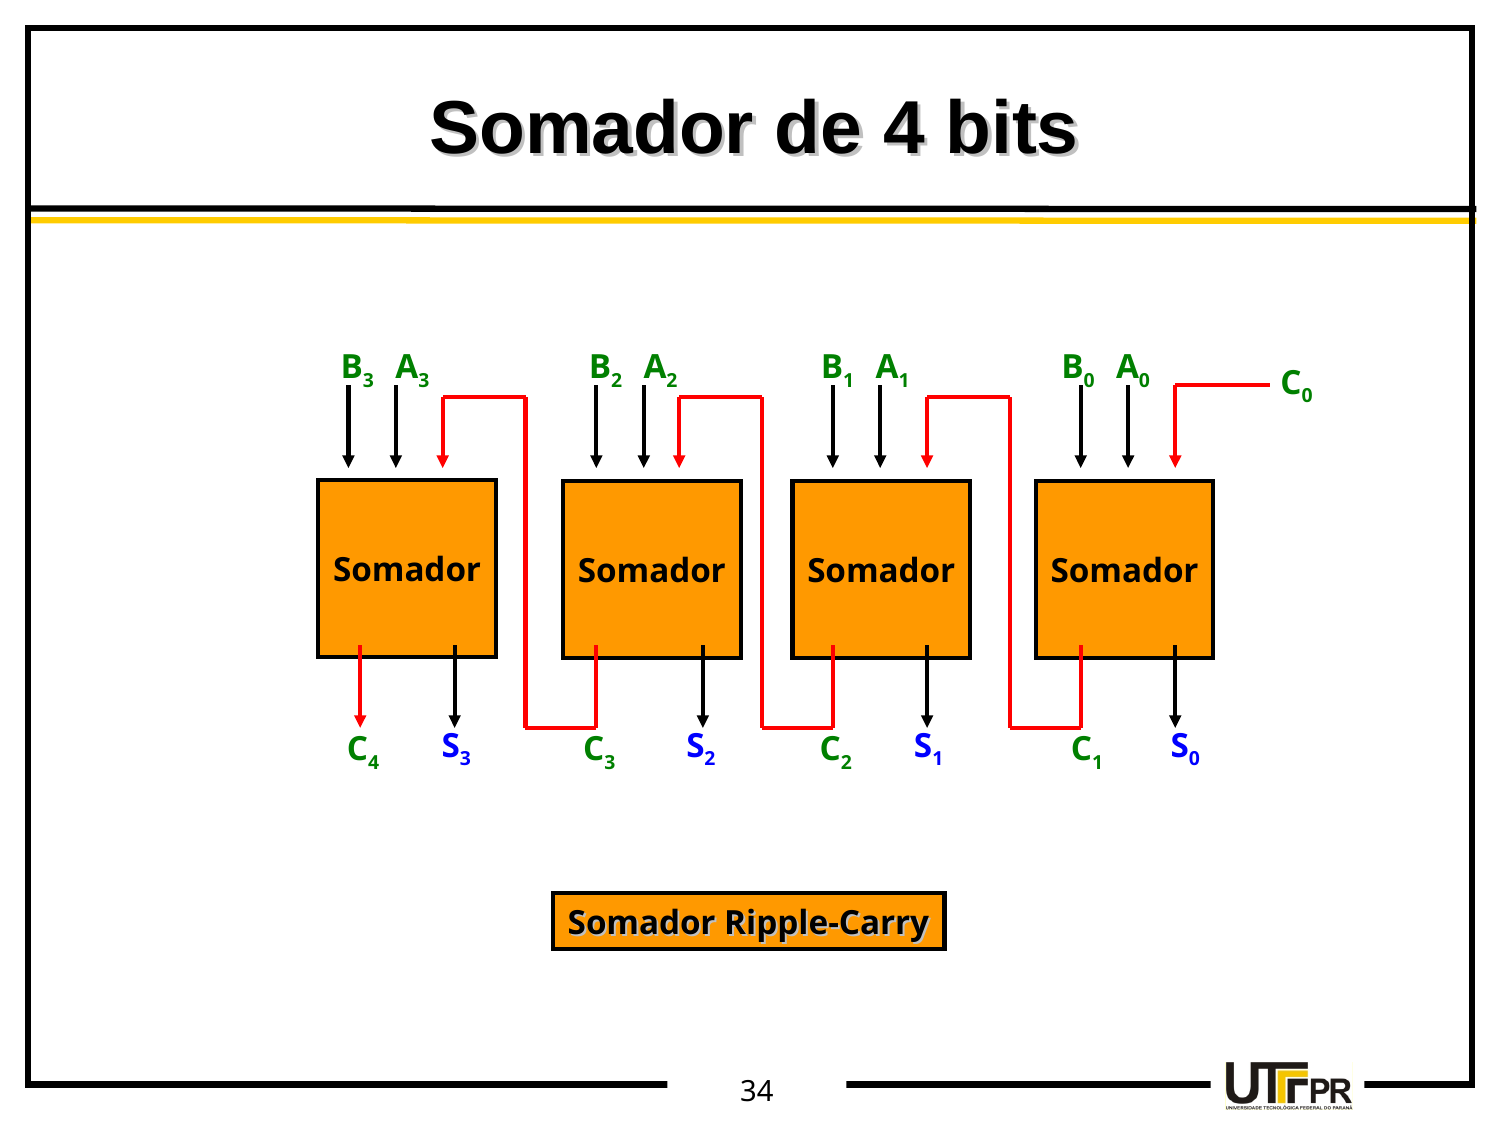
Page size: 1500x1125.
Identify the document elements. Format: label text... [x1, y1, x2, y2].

text_box C2 [804, 719, 867, 781]
text_box Somador [318, 480, 496, 657]
text_box C3 [568, 719, 631, 781]
text_box S1 [899, 716, 959, 778]
picture [1225, 1062, 1353, 1110]
text_box B2 [574, 338, 638, 399]
text_box B0 [1046, 338, 1110, 399]
text_box Somador [563, 481, 741, 658]
text_box A2 [638, 338, 693, 399]
text_box C0 [1265, 353, 1328, 415]
text_box Somador [1035, 481, 1214, 658]
text_box A1 [870, 338, 925, 399]
text_box A3 [389, 338, 445, 399]
text_box C1 [1056, 719, 1119, 781]
text_box A0 [1110, 338, 1165, 399]
text_box C4 [332, 719, 395, 781]
text_box B3 [325, 338, 389, 399]
text_box S2 [671, 716, 731, 778]
text_box Somador Ripple-Carry [552, 893, 945, 949]
text_box Somador [792, 481, 971, 658]
title Somador de 4 bits [405, 85, 1104, 180]
text_box S3 [426, 716, 486, 778]
text_box B1 [806, 338, 870, 399]
text_box S0 [1155, 716, 1215, 778]
